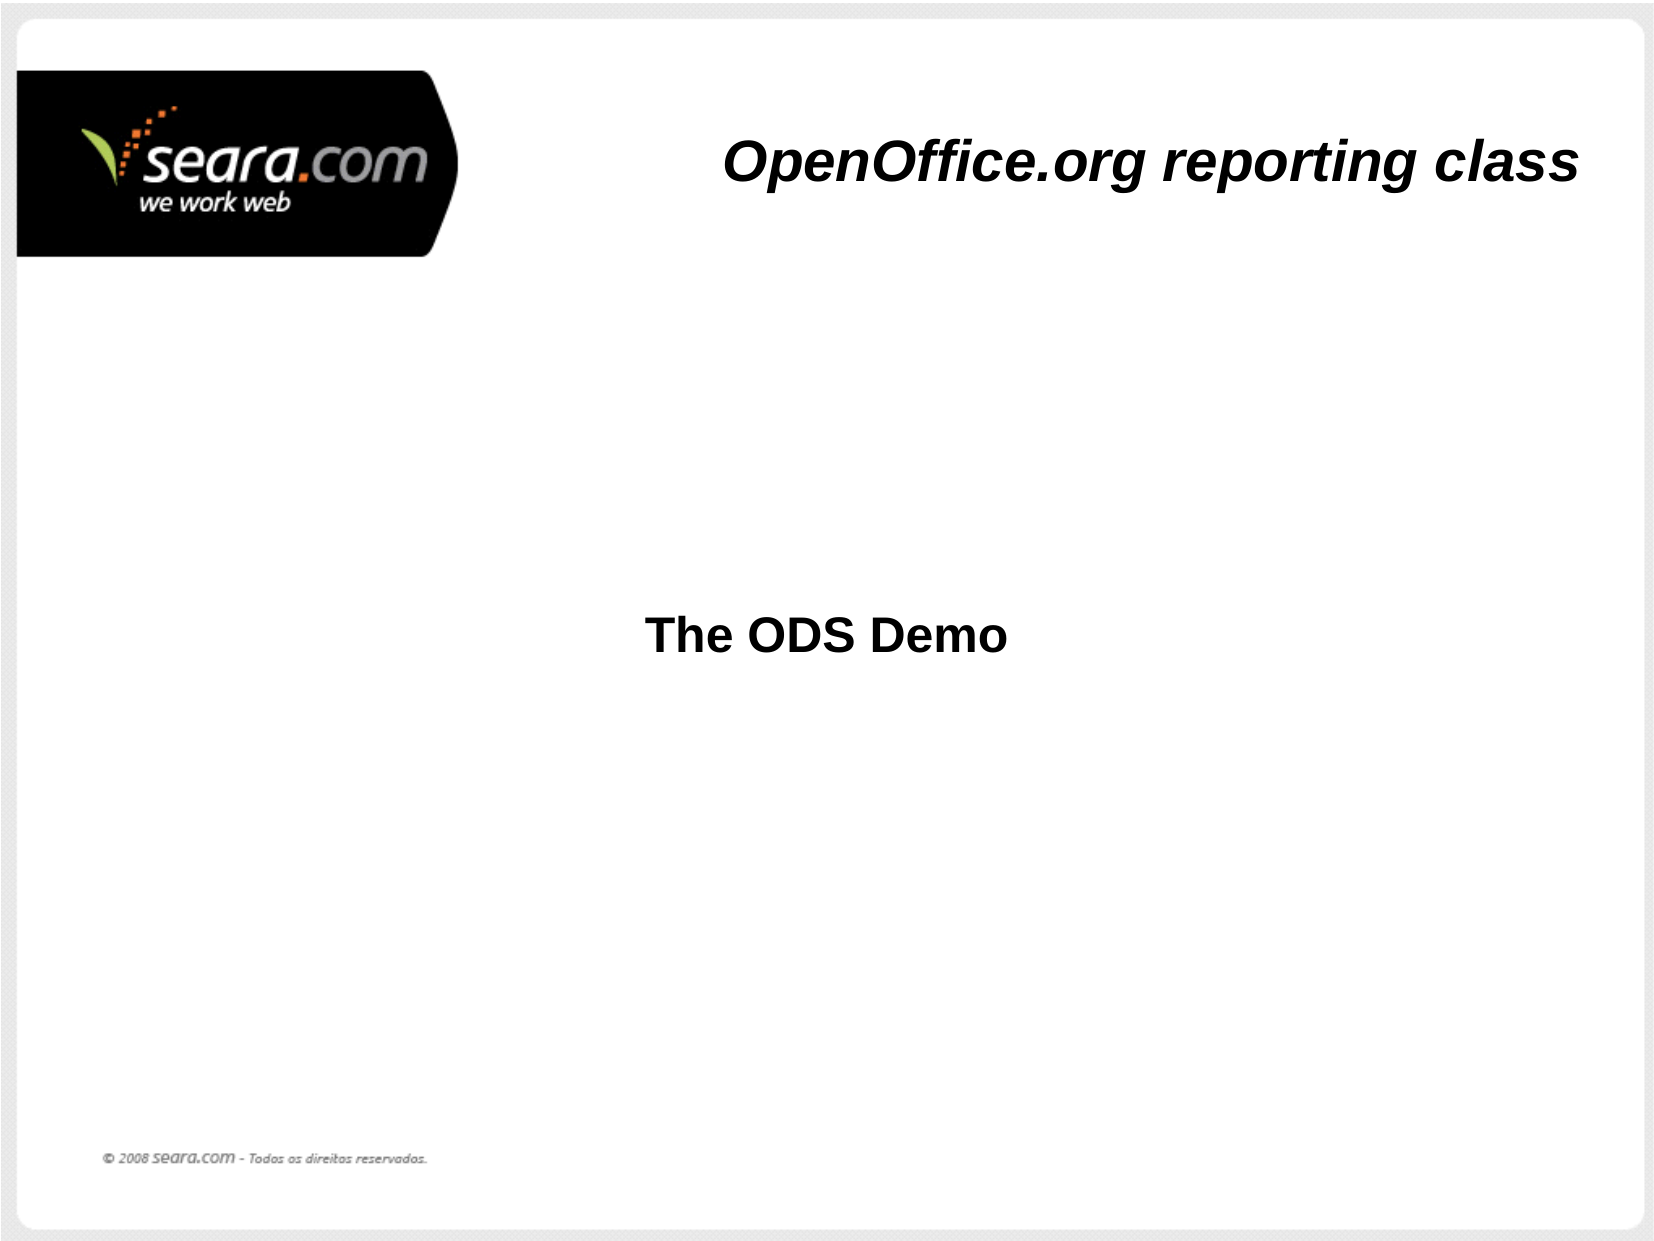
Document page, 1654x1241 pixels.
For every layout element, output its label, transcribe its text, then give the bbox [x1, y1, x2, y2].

title OpenOffice.org reporting class [531, 89, 1582, 237]
text_box The ODS Demo [88, 324, 1566, 831]
